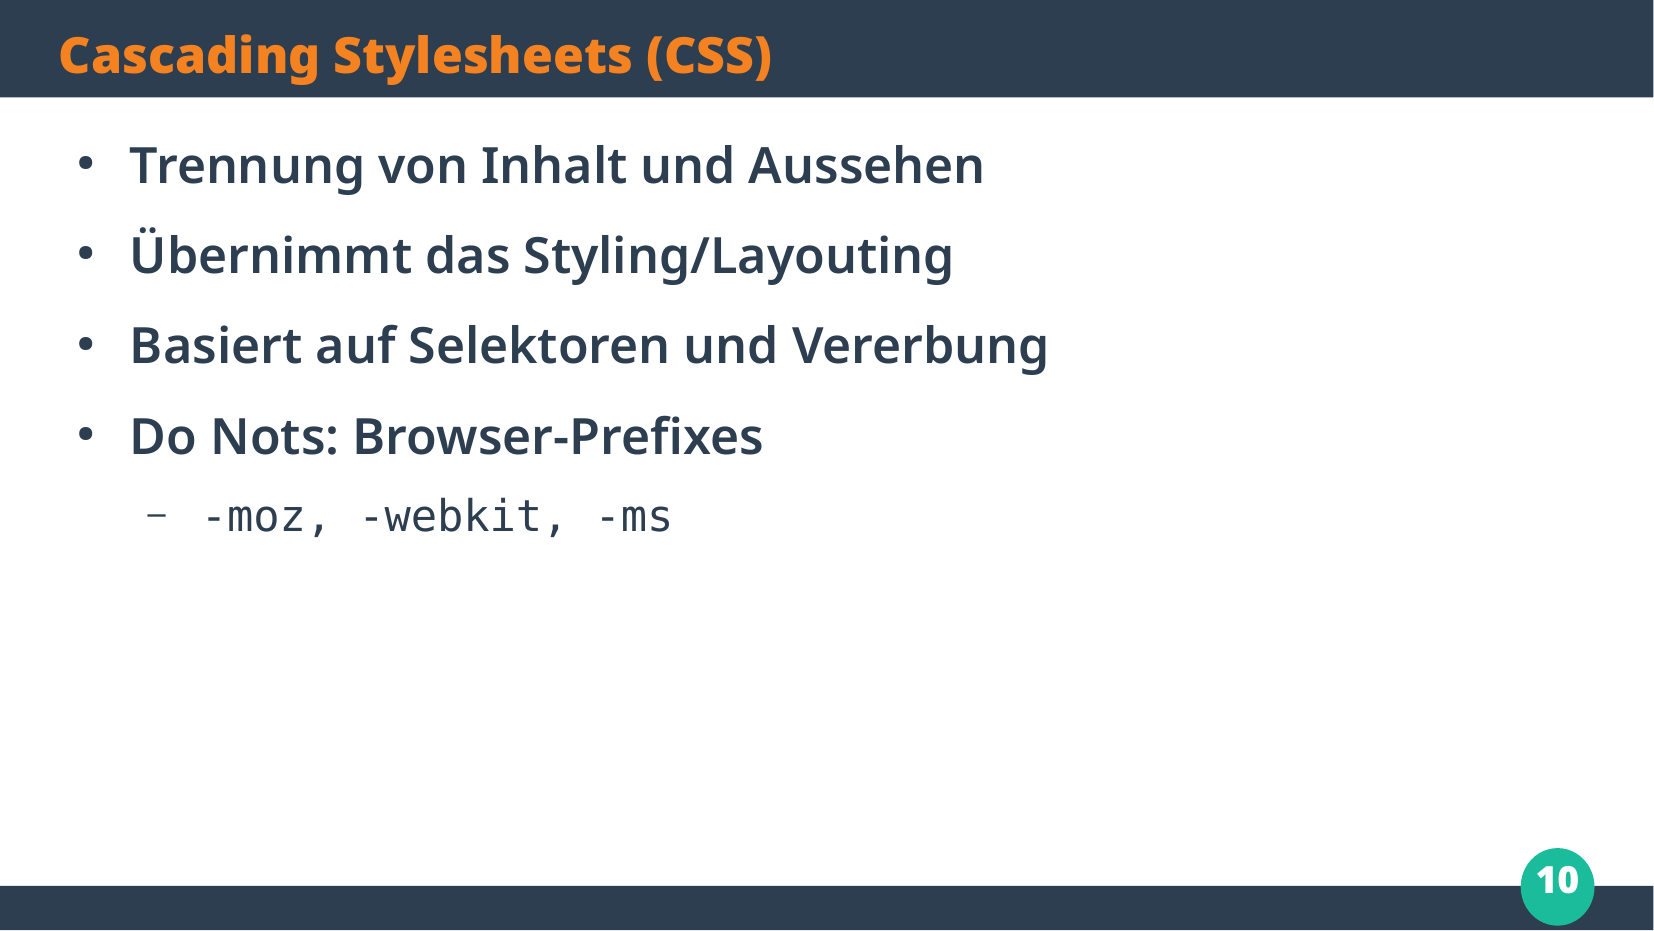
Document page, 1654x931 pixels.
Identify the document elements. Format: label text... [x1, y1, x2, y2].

title Cascading Stylesheets (CSS) [59, 8, 1595, 89]
list Trennung von Inhalt und Aussehen Übernimmt das Styling/Layouting Basiert auf Selektoren und Vererbung Do Nots: Browser-Prefixes -moz, -webkit, -ms [59, 129, 1595, 864]
